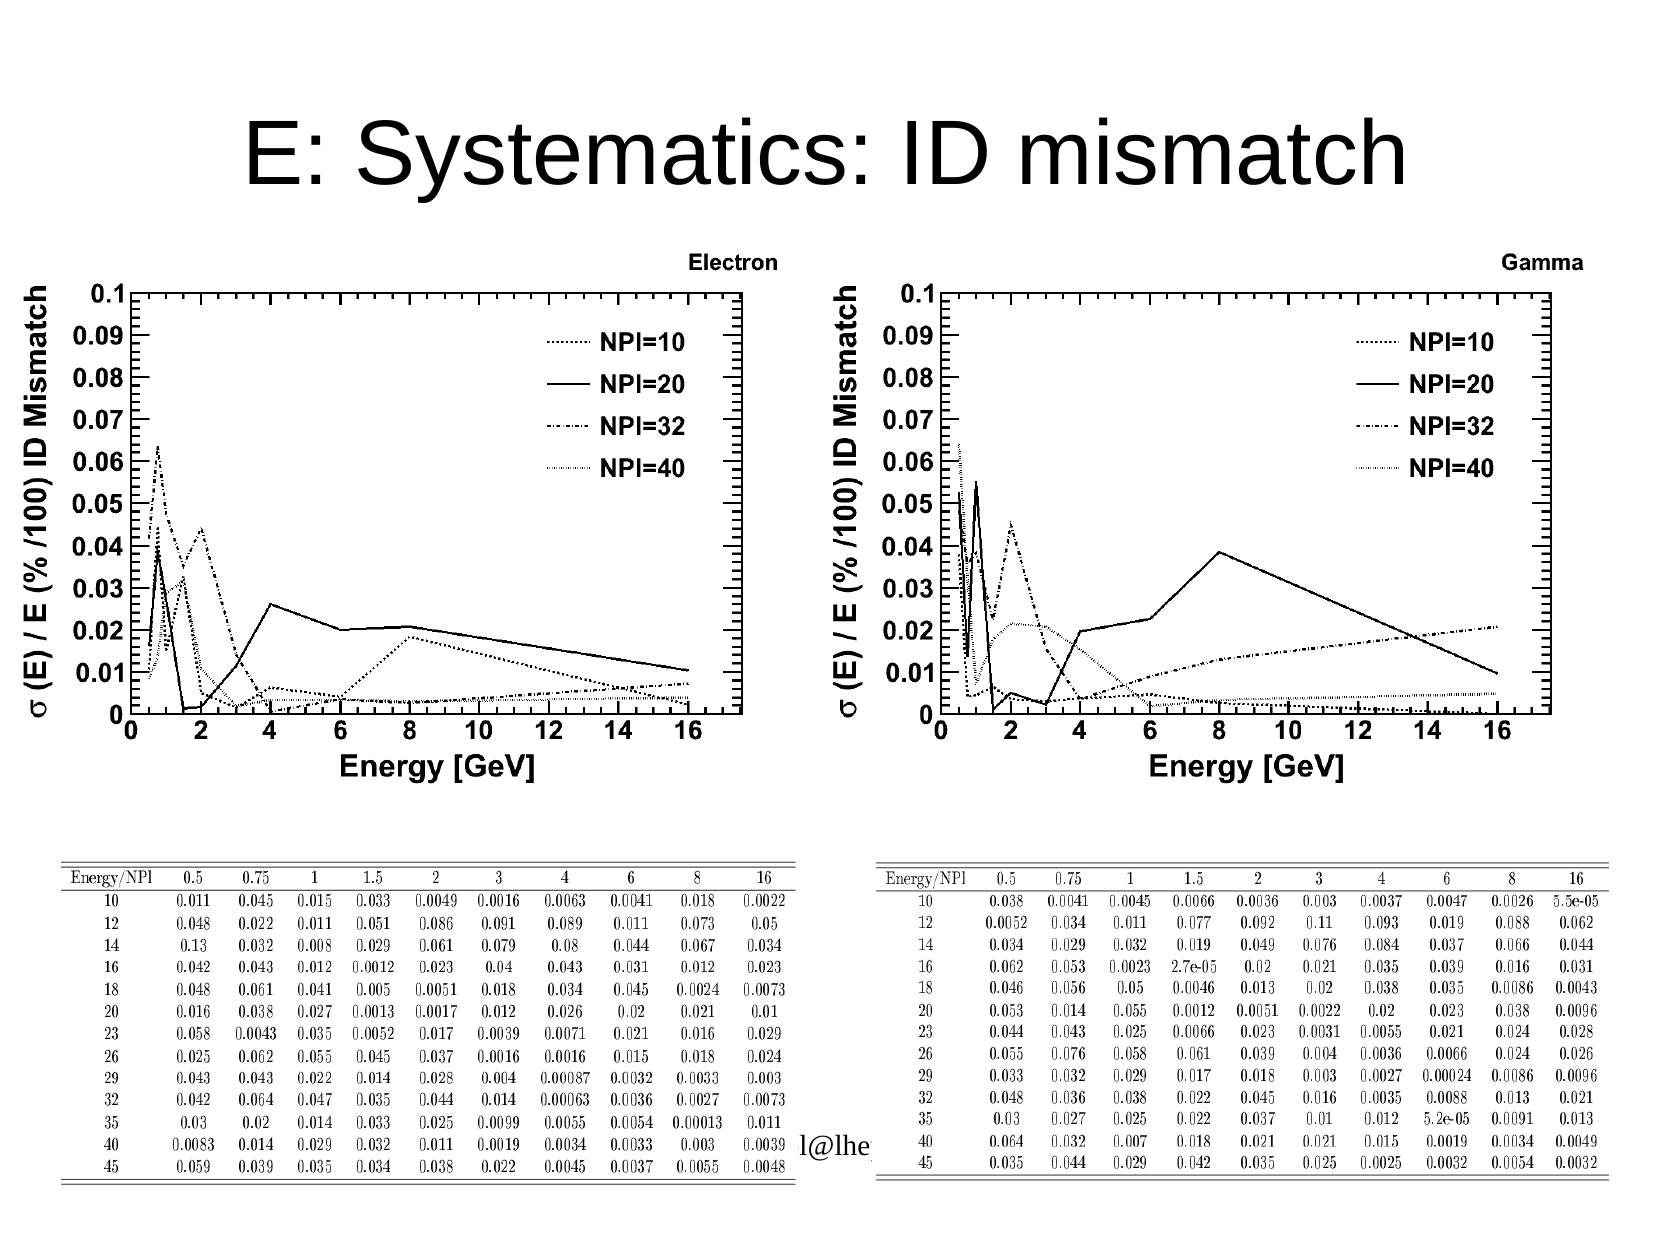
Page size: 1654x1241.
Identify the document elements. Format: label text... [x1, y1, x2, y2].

title E: Systematics: ID mismatch [82, 49, 1571, 236]
picture [872, 856, 1613, 1188]
picture [9, 236, 1632, 798]
picture [57, 856, 798, 1188]
